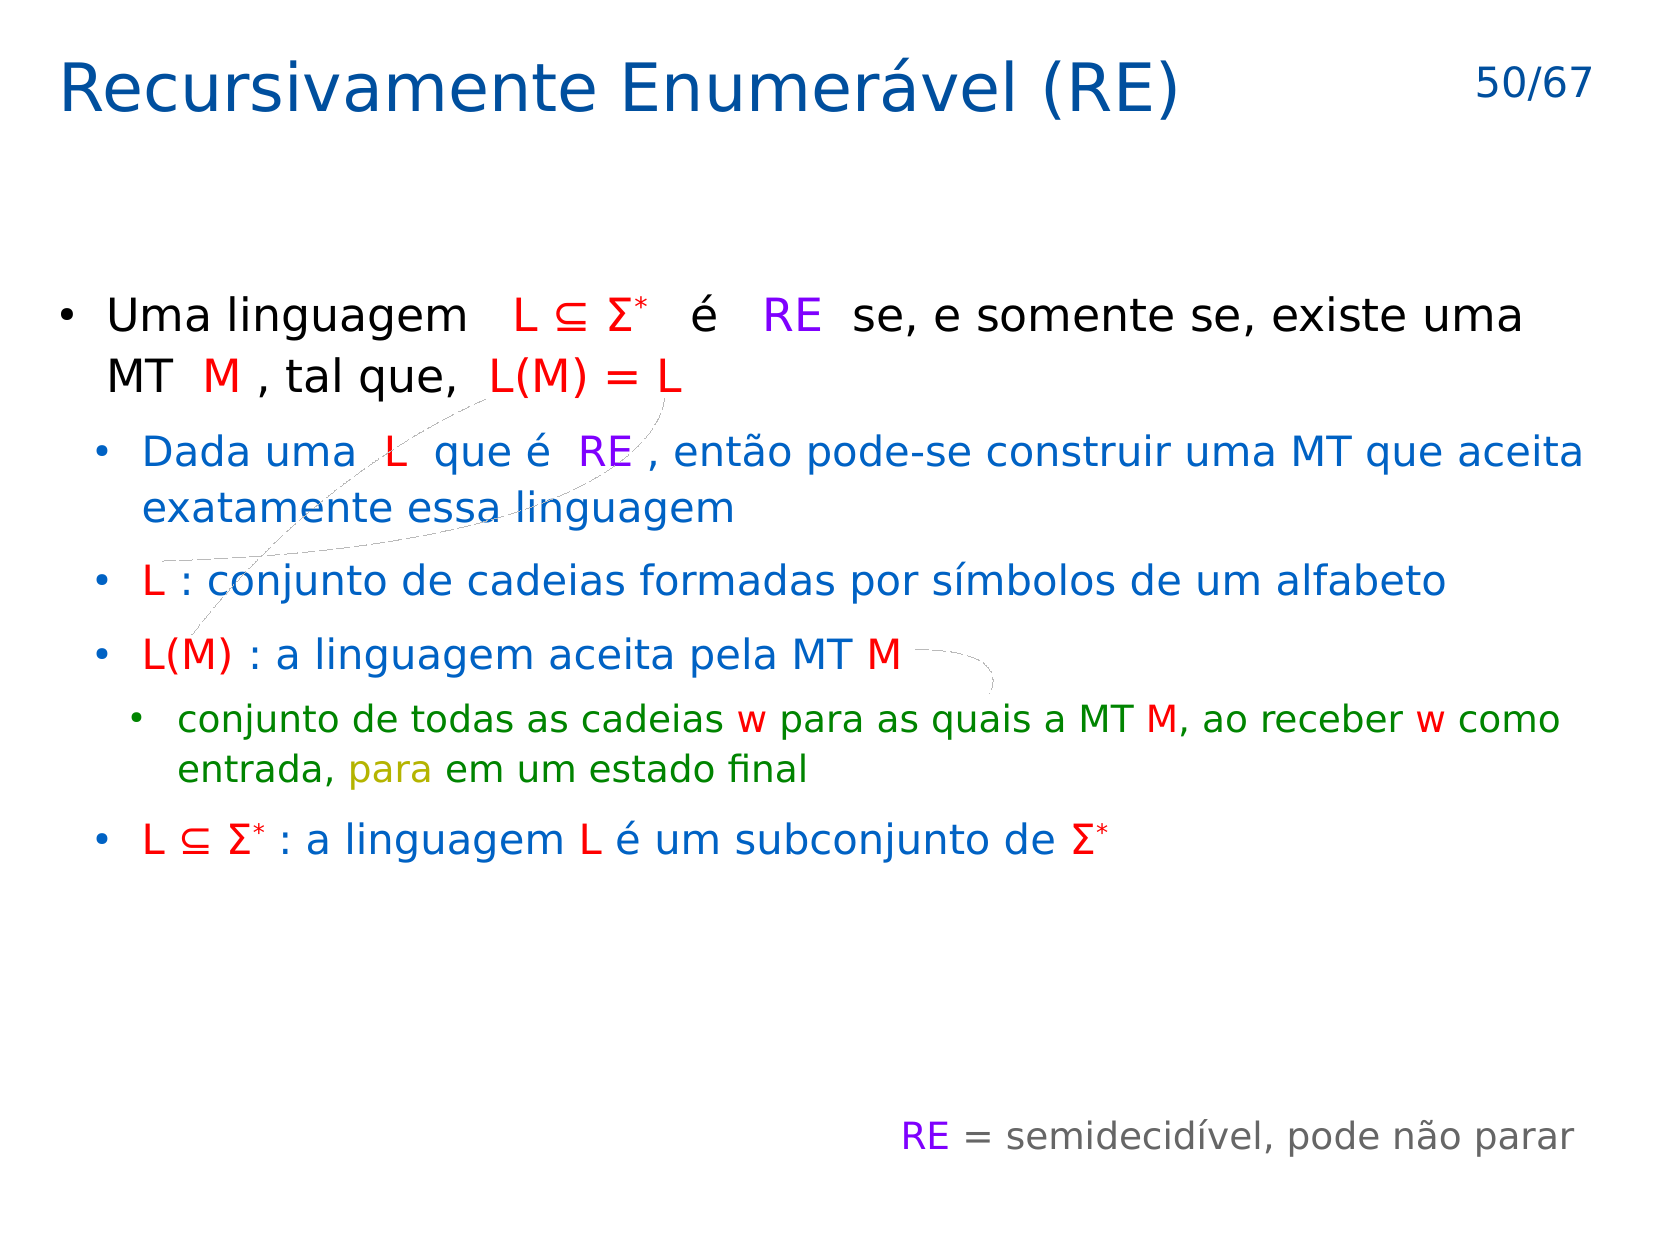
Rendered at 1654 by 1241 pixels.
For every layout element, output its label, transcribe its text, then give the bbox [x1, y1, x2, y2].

text_box RE = semidecidível, pode não parar [885, 1107, 1595, 1167]
title Recursivamente Enumerável (RE) [59, 49, 1625, 128]
list Uma linguagem L ⊆ Σ* é RE se, e somente se, existe uma MT M , tal que, L(M) = L Dada uma L que é RE , então pode-se construir uma MT que aceita exatamente essa linguagem L : conjunto de cadeias formadas por símbolos de um alfabeto L(M) : a linguagem aceita pela MT M conjunto de todas as cadeias w para as quais a MT M, ao receber w como entrada, para em um estado final L ⊆ Σ* : a linguagem L é um subconjunto de Σ* [59, 280, 1595, 1211]
